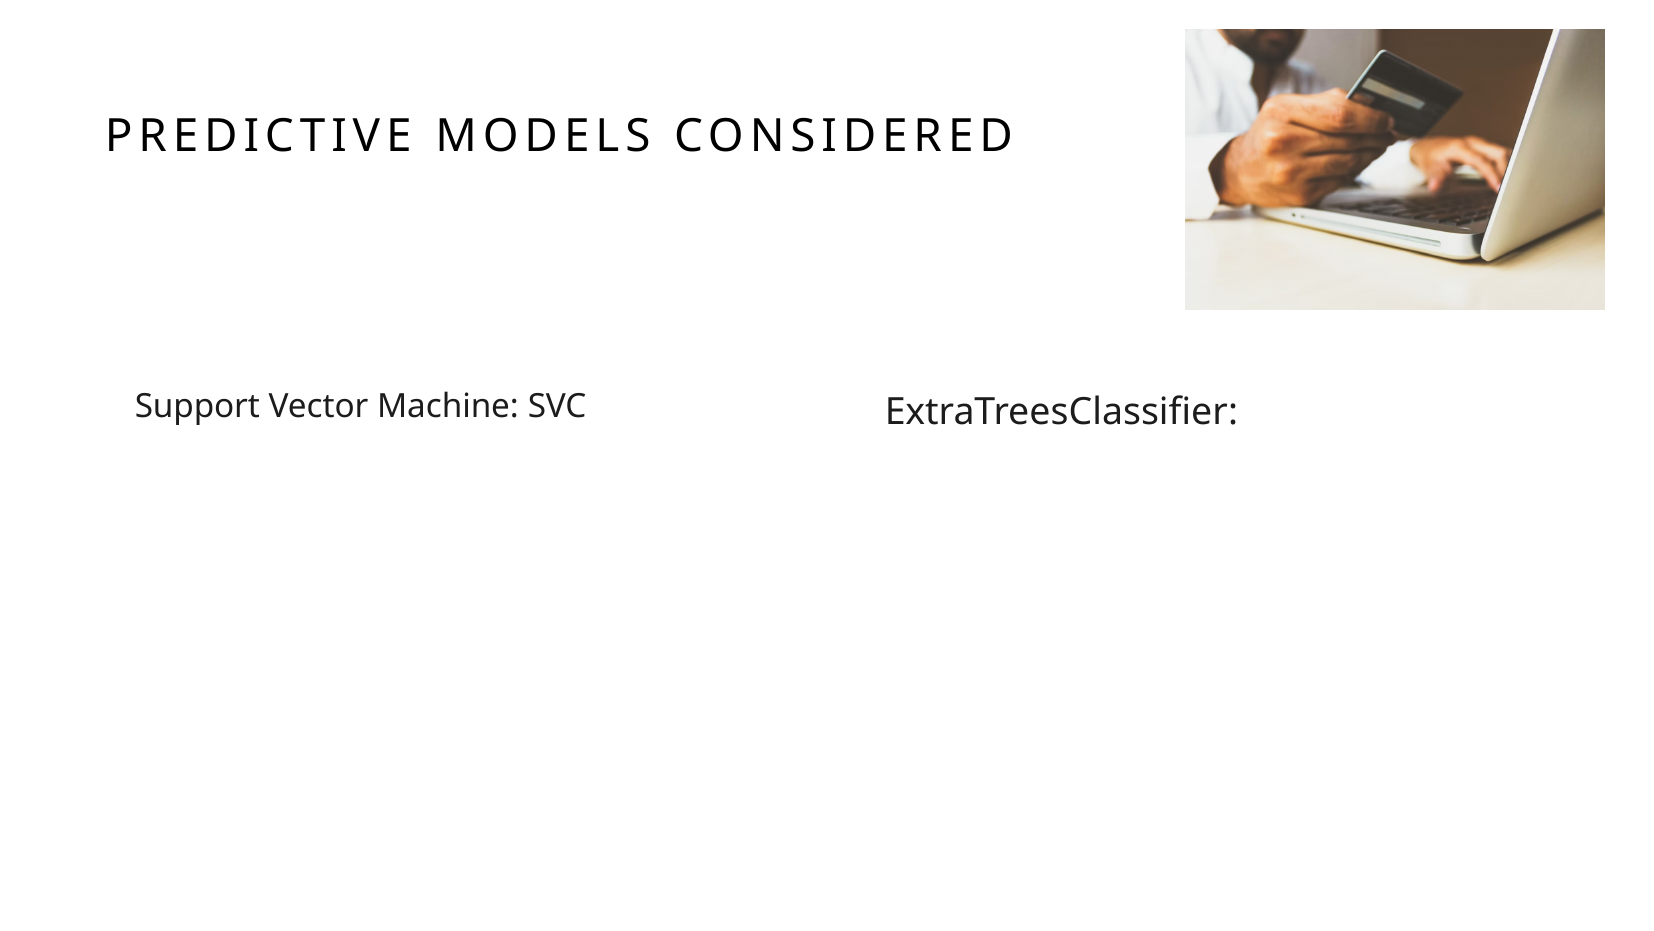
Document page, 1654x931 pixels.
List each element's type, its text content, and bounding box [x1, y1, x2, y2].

text_box Predictive Models considered [90, 94, 1231, 181]
picture [1185, 29, 1605, 310]
text_box ExtraTreesClassifier: [870, 377, 1426, 451]
text_box Support Vector Machine: SVC [120, 375, 646, 442]
